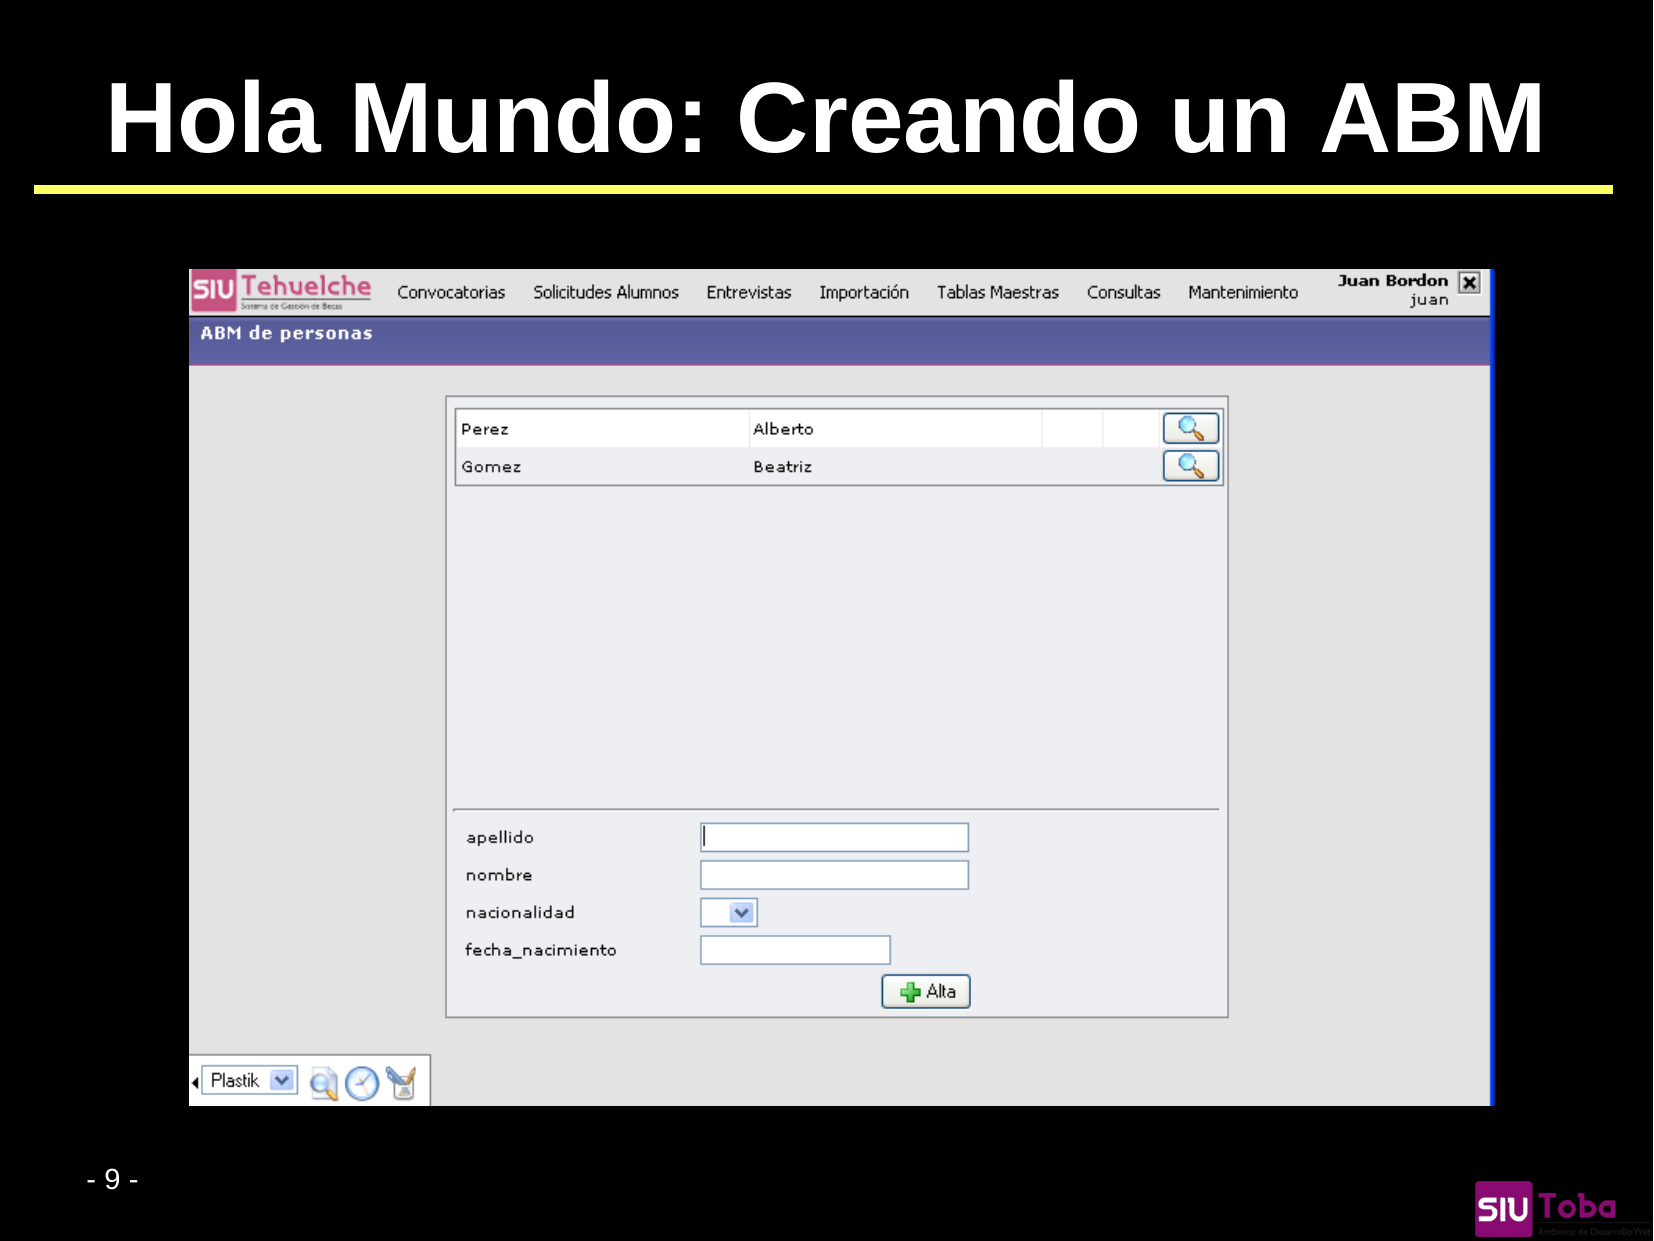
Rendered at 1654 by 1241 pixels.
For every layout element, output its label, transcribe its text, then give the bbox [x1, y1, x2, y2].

picture [1475, 1181, 1652, 1237]
title Hola Mundo: Creando un ABM [58, 47, 1594, 188]
picture [189, 269, 1495, 1106]
